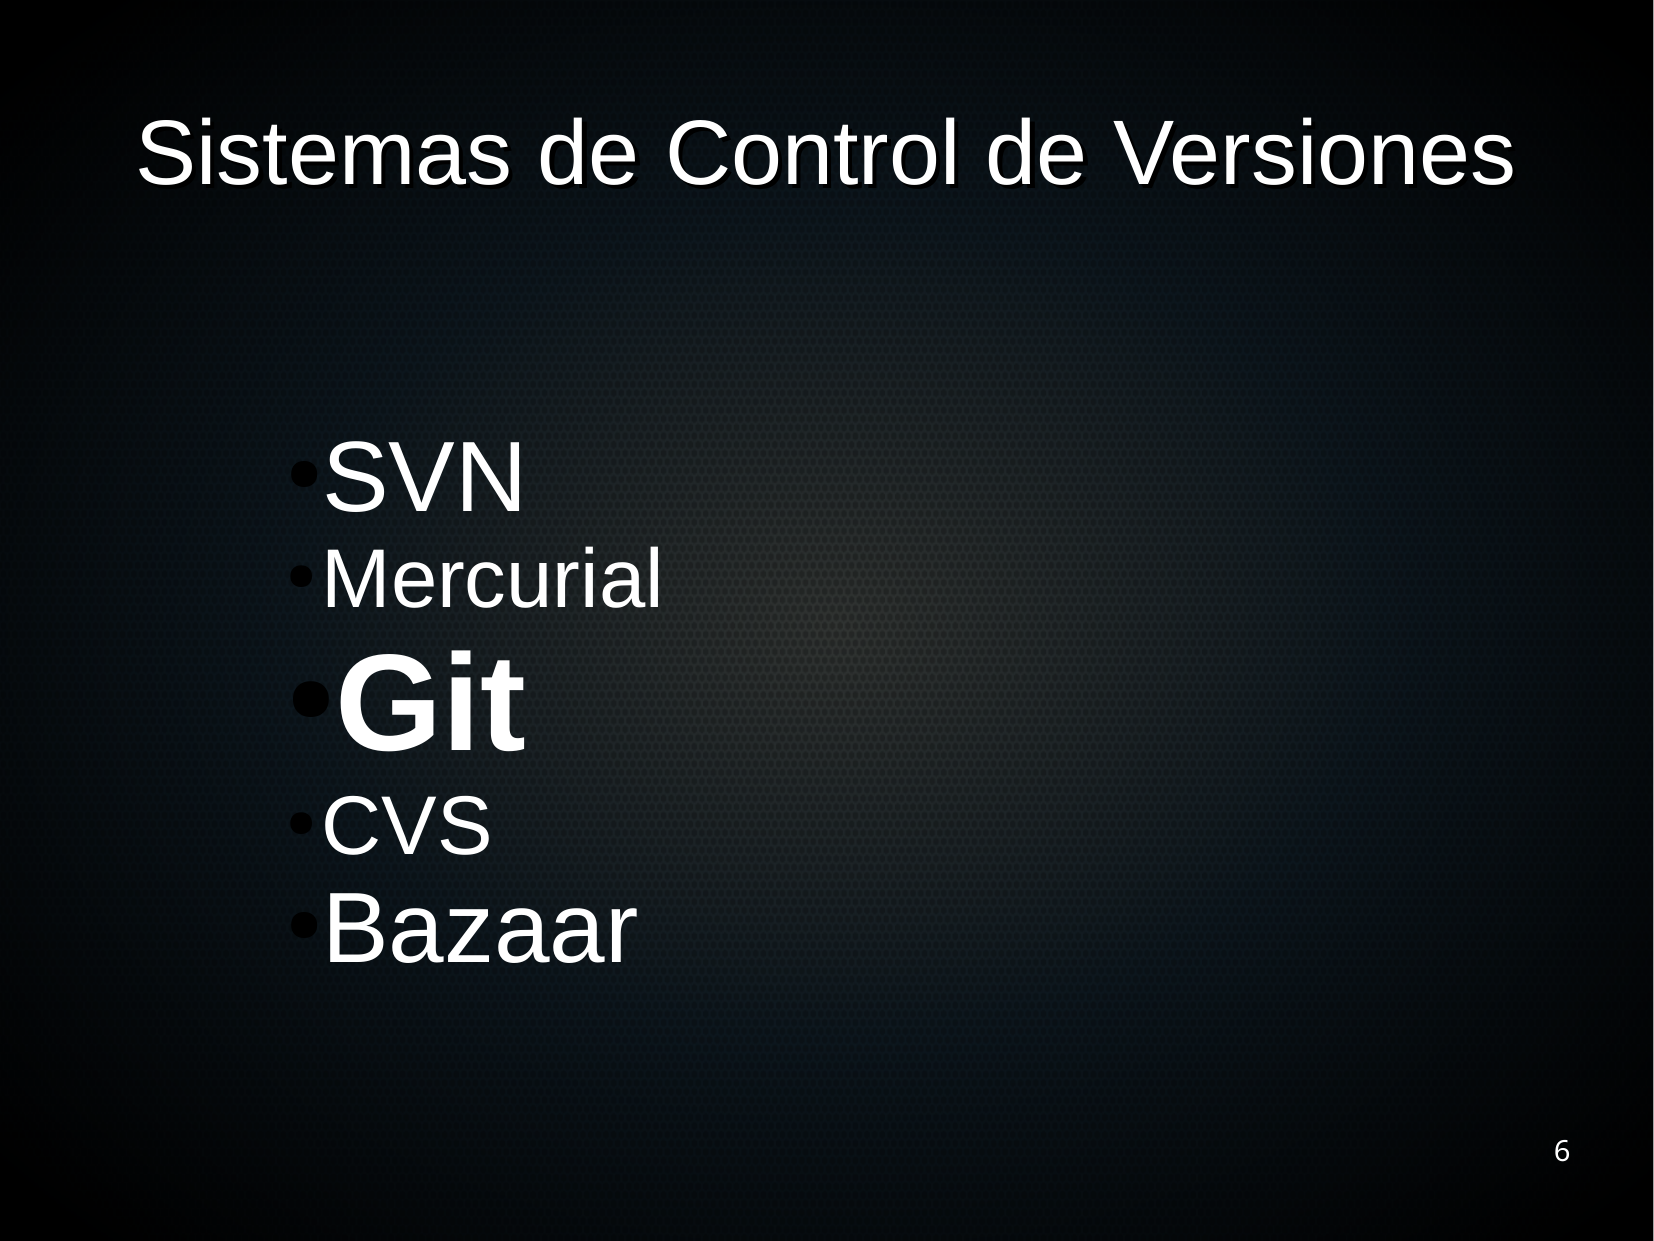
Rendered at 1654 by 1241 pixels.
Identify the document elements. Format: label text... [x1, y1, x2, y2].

title Sistemas de Control de Versiones [82, 49, 1571, 257]
picture [0, 0, 1654, 1241]
text_box SVN Mercurial Git CVS Bazaar [271, 413, 1418, 1158]
